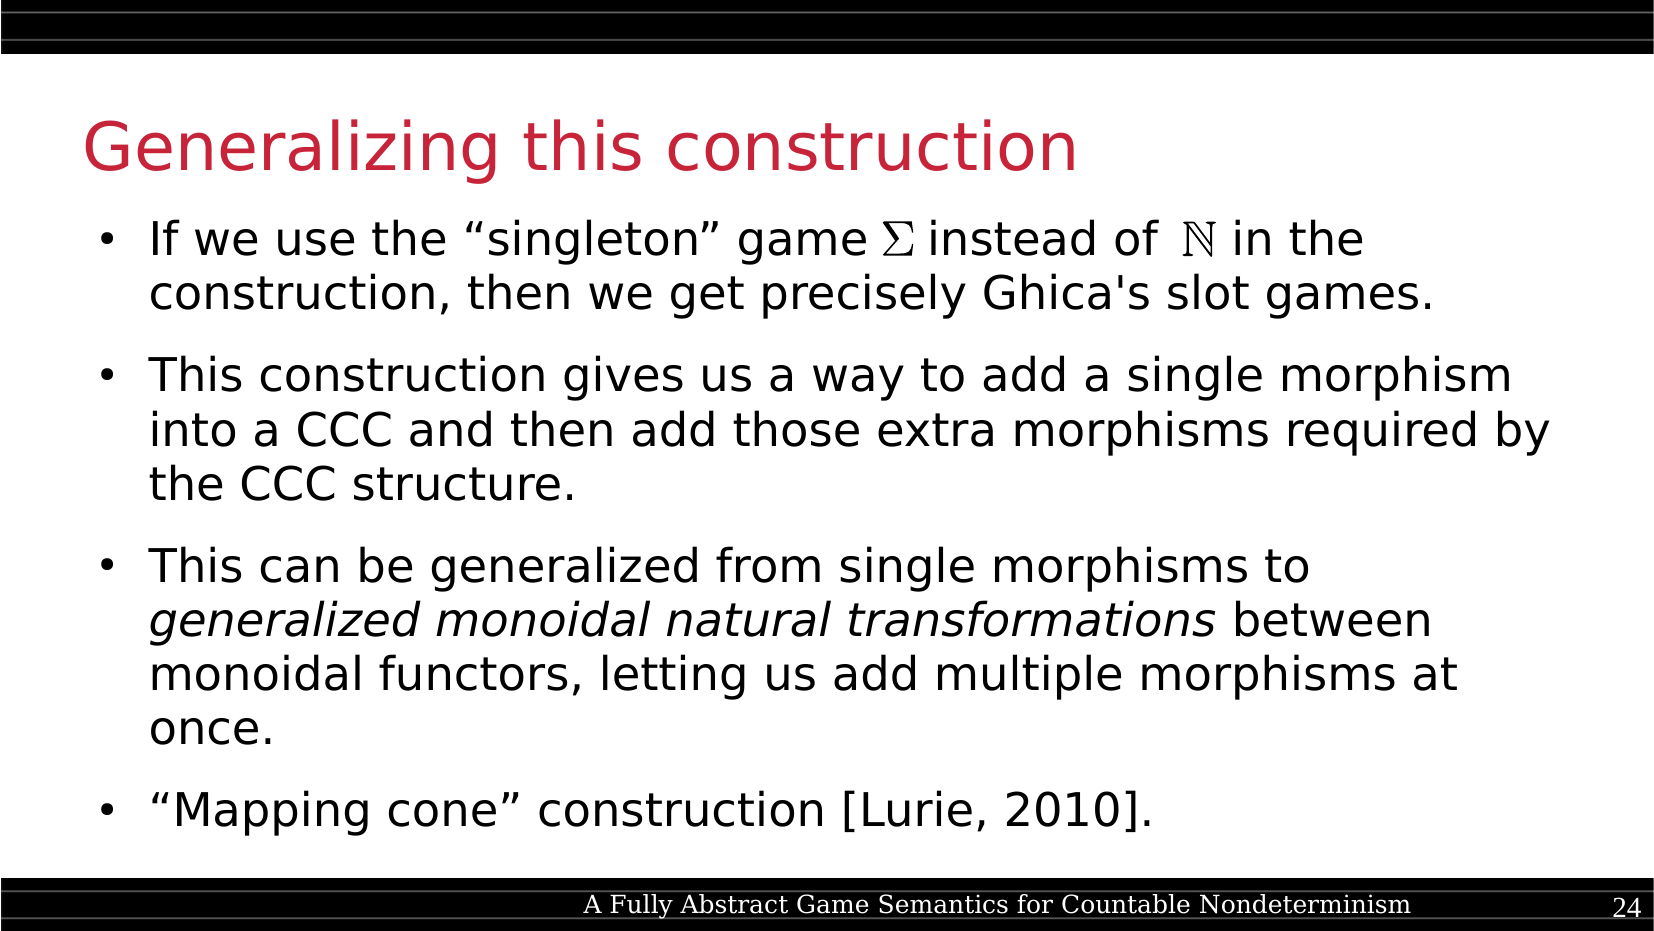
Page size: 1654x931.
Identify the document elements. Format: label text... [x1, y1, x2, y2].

picture [1, 878, 1654, 931]
picture [1, 0, 1654, 54]
text_box [879, 221, 916, 256]
text_box [1181, 221, 1218, 257]
list If we use the “singleton” game instead of in the construction, then we get precisely Ghica's slot games. This construction gives us a way to add a single morphism into a CCC and then add those extra morphisms required by the CCC structure. This can be generalized from single morphisms to generalized monoidal natural transformations between monoidal functors, letting us add multiple morphisms at once. “Mapping cone” construction [Lurie, 2010]. [82, 212, 1571, 839]
title Generalizing this construction [82, 69, 1571, 212]
